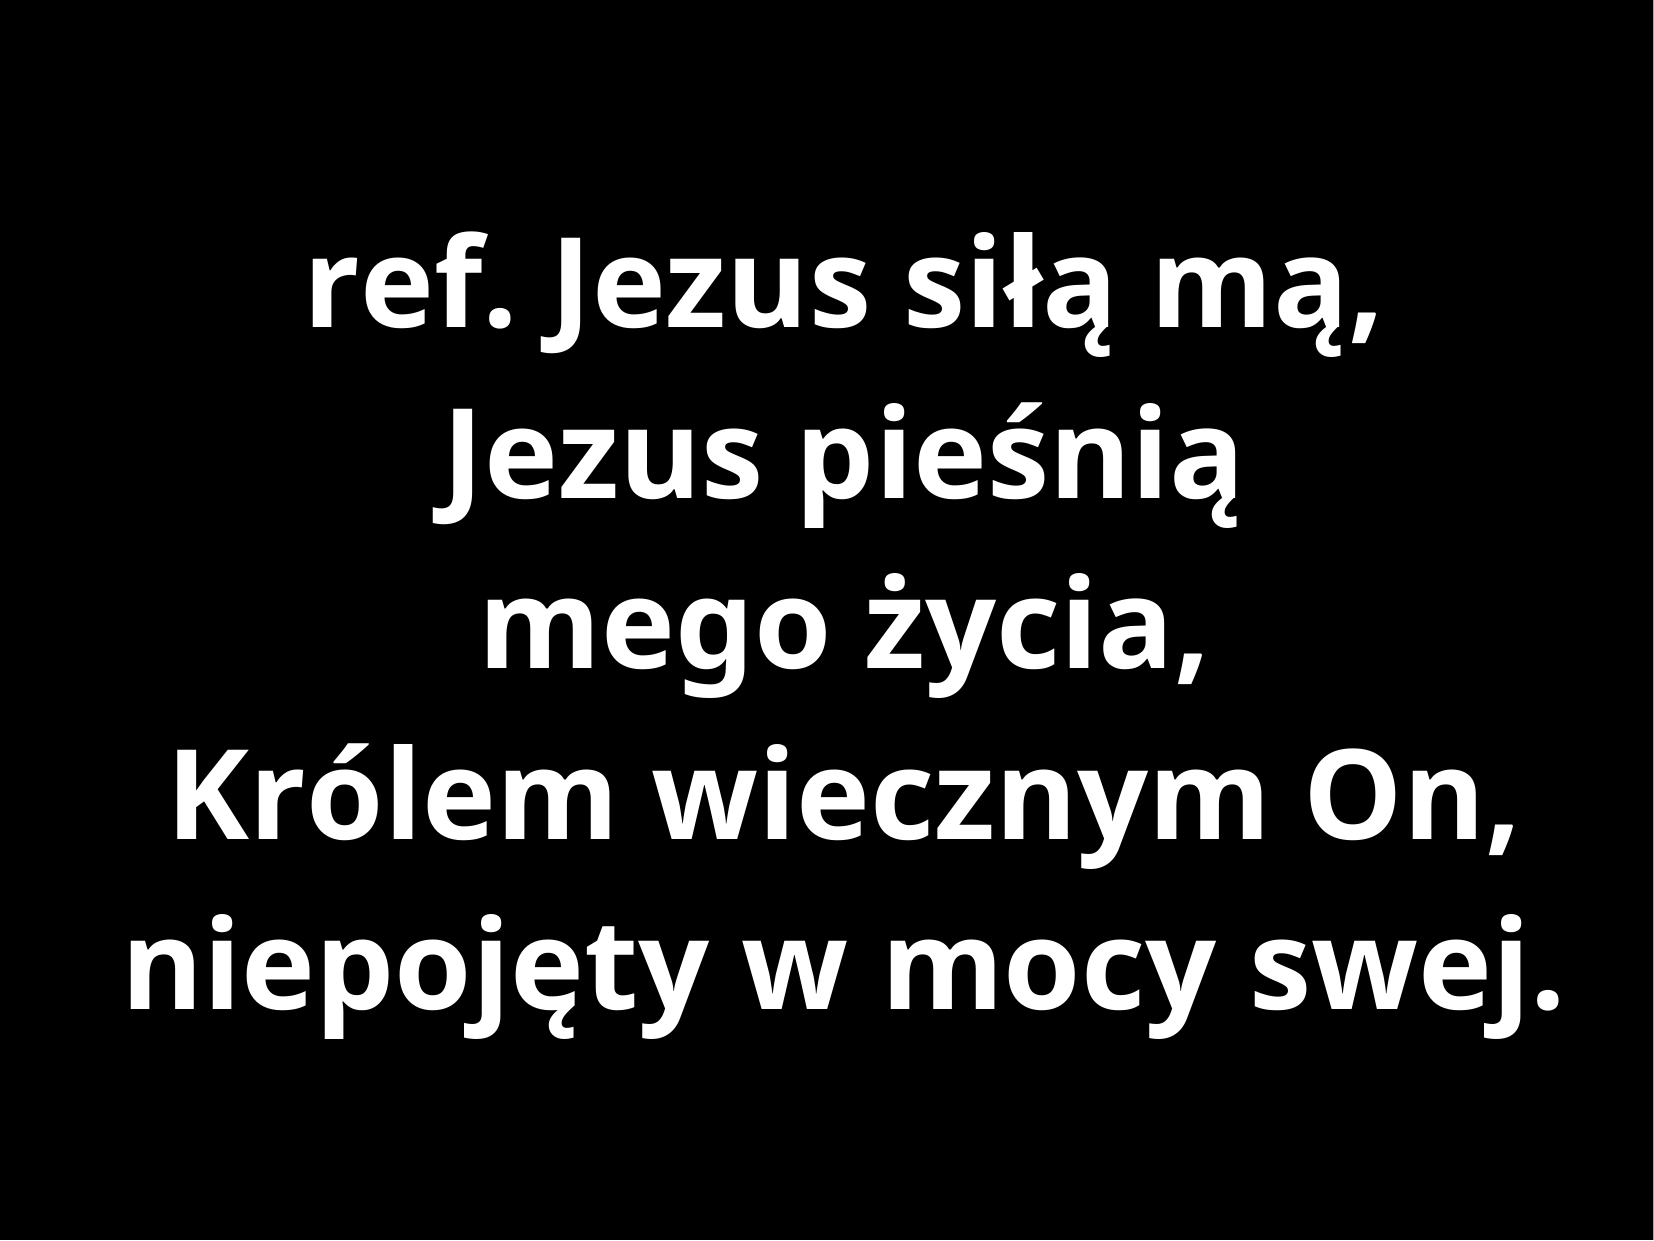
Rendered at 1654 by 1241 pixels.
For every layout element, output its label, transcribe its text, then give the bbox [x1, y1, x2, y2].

subtitle ref. Jezus siłą mą, Jezus pieśnią mego życia, Królem wiecznym On, niepojęty w mocy swej. [0, 0, 1654, 1241]
